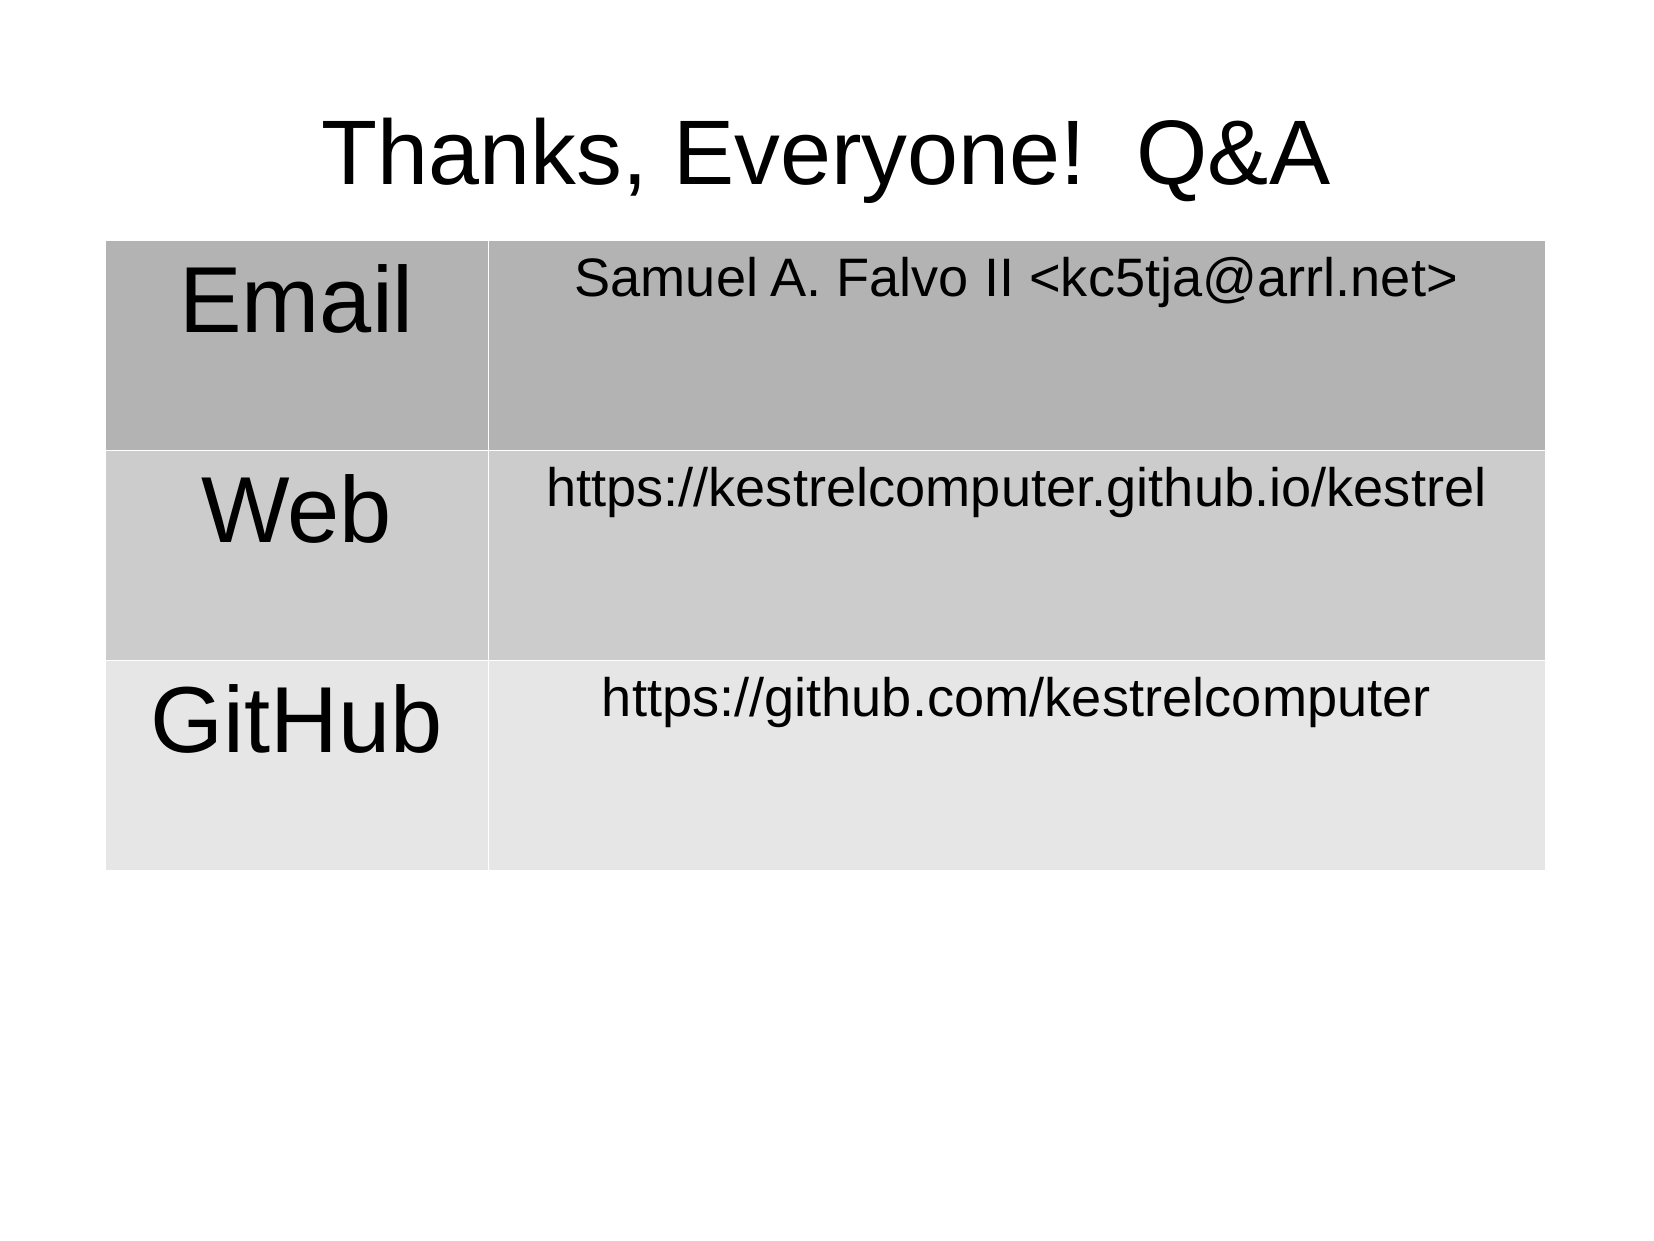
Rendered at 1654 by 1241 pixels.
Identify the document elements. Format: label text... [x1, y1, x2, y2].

table_cell Web [106, 451, 488, 660]
table_cell GitHub [106, 661, 488, 870]
table_cell https://github.com/kestrelcomputer [489, 661, 1545, 870]
table_header Samuel A. Falvo II <kc5tja@arrl.net> [489, 241, 1545, 450]
table_header Email [106, 241, 488, 450]
table_cell https://kestrelcomputer.github.io/kestrel [489, 451, 1545, 660]
title Thanks, Everyone! Q&A [82, 49, 1571, 257]
